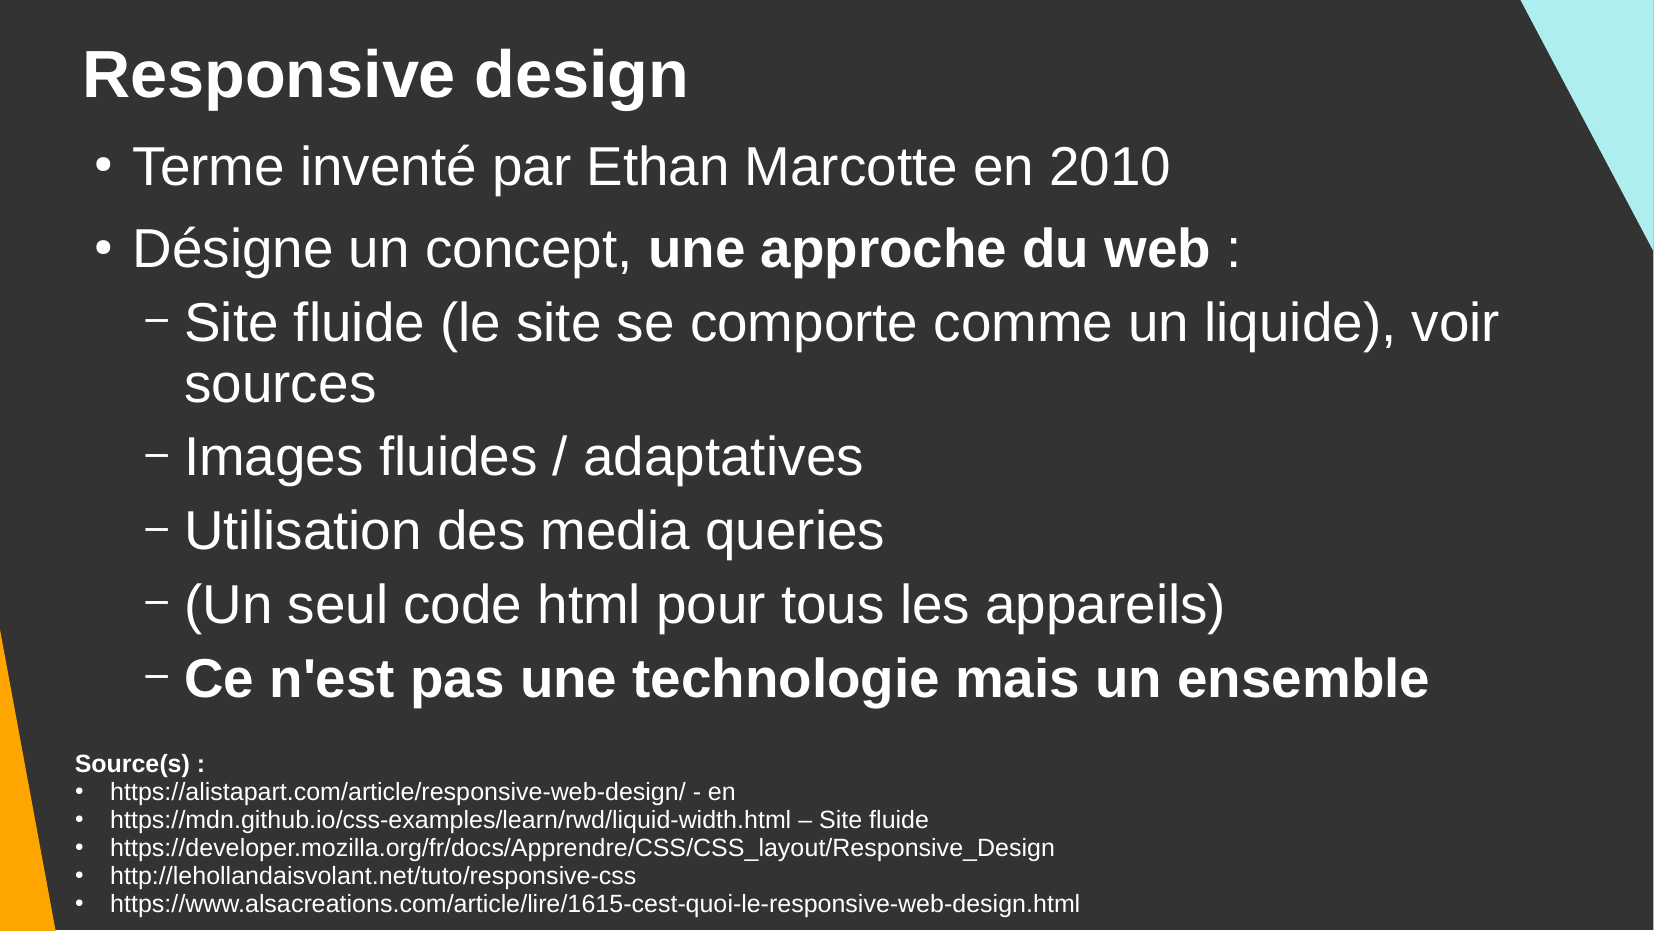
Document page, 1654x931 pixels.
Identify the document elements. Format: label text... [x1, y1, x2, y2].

text_box [0, 629, 56, 931]
text_box Source(s) : https://alistapart.com/article/responsive-web-design/ - en https://mdn.github.io/css-examples/learn/rwd/liquid-width.html – Site fluide https://developer.mozilla.org/fr/docs/Apprendre/CSS/CSS_layout/Responsive_Design http://lehollandaisvolant.net/tuto/responsive-css https://www.alsacreations.com/article/lire/1615-cest-quoi-le-responsive-web-design.html [60, 742, 1546, 931]
title Responsive design [82, 37, 1571, 114]
list Terme inventé par Ethan Marcotte en 2010 Désigne un concept, une approche du web : Site fluide (le site se comporte comme un liquide), voir sources Images fluides / adaptatives Utilisation des media queries (Un seul code html pour tous les appareils) Ce n'est pas une technologie mais un ensemble [80, 135, 1605, 709]
text_box [1520, 0, 1654, 253]
